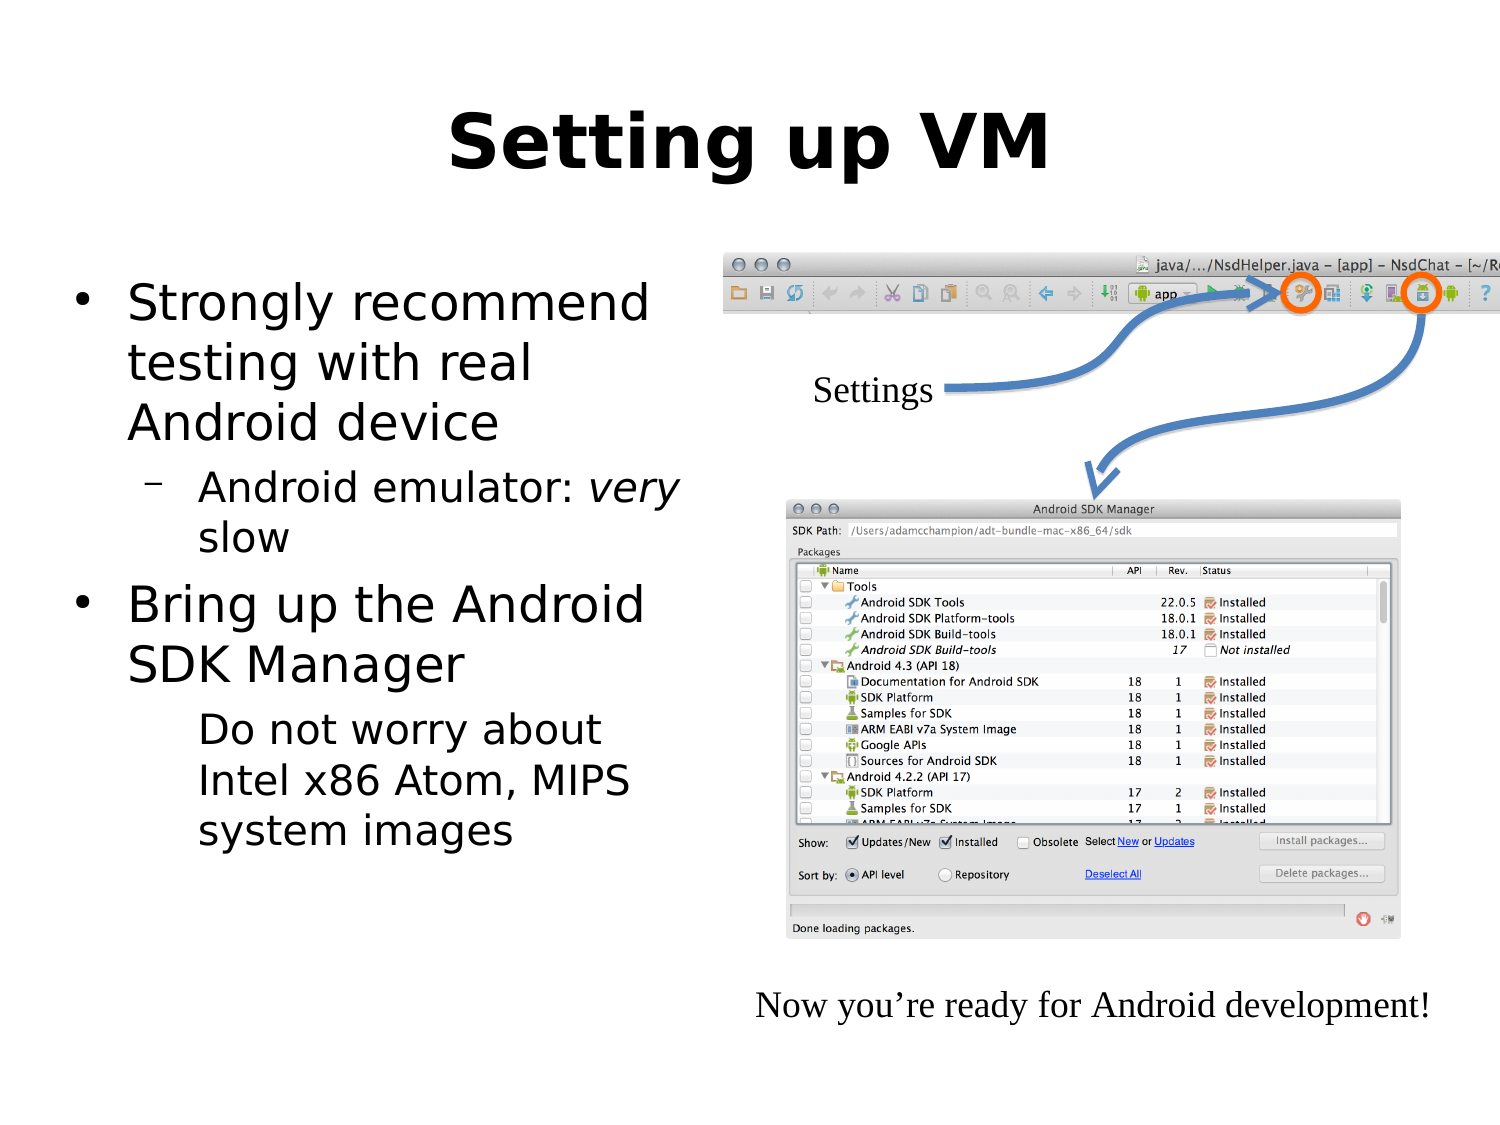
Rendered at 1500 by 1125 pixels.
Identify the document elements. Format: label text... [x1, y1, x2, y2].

picture [786, 499, 1401, 939]
text_box Now you’re ready for Android development! [740, 972, 1448, 1033]
picture [1250, 297, 1289, 314]
list Strongly recommend testing with real Android device Android emulator: very slow Bring up the Android SDK Manager Do not worry about Intel x86 Atom, MIPS system images [41, 262, 704, 1096]
picture [723, 252, 1500, 314]
text_box Settings [797, 357, 949, 418]
title Setting up VM [75, 45, 1426, 233]
picture [1408, 282, 1435, 307]
picture [1287, 282, 1315, 307]
